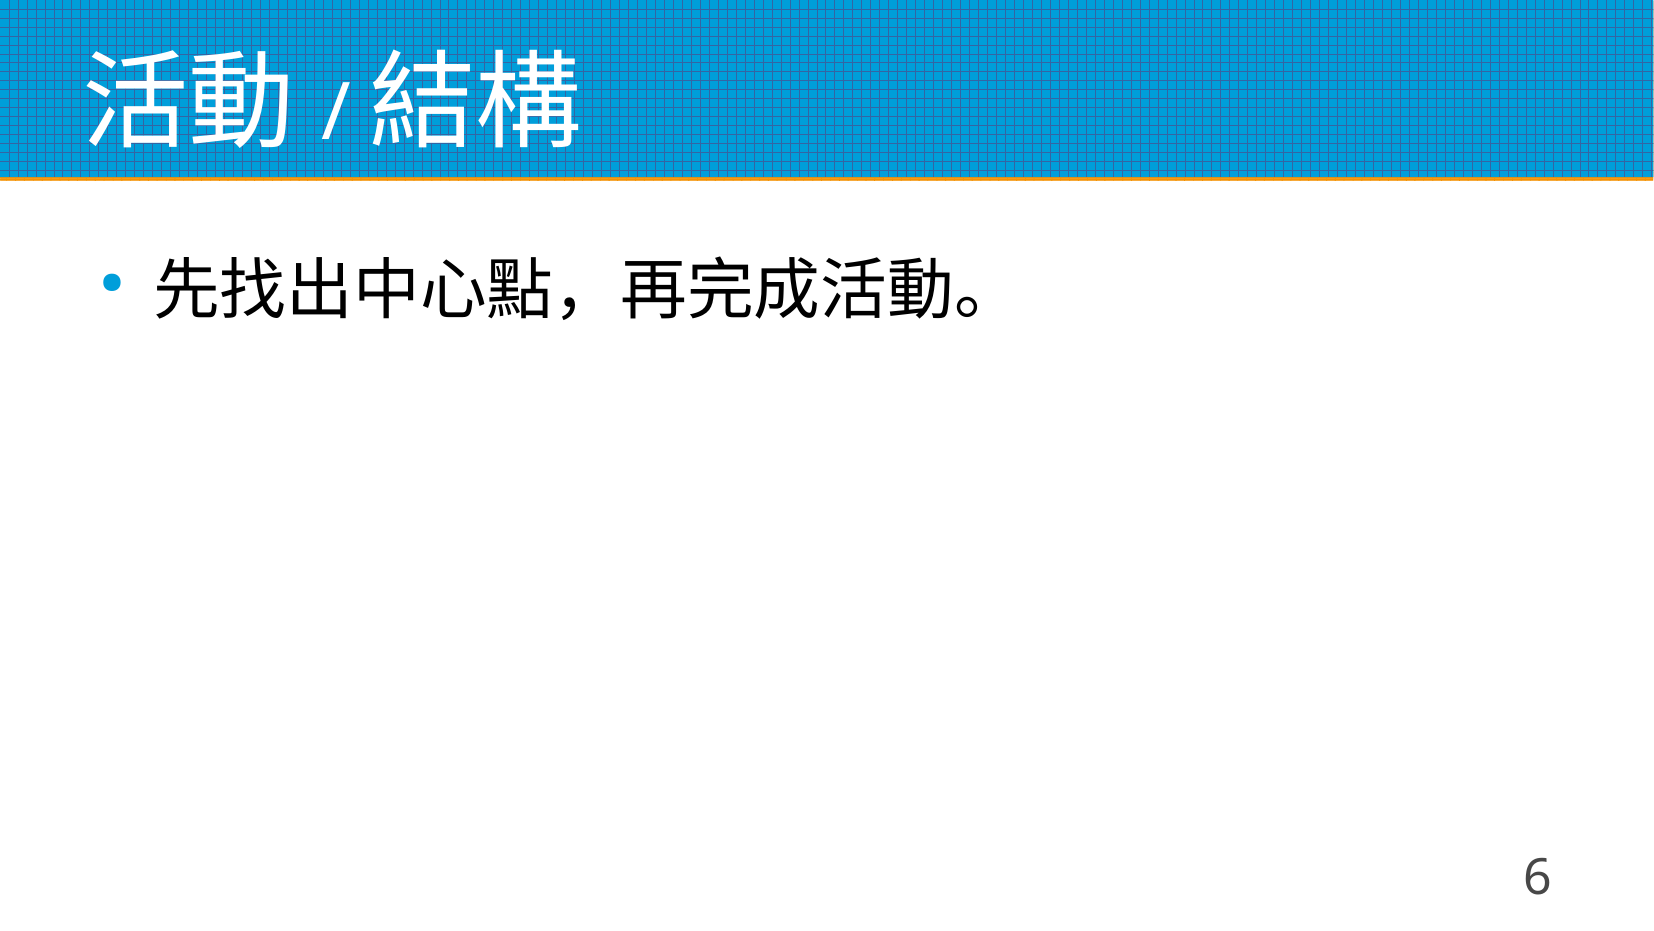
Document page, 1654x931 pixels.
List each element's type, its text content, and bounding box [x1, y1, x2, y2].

list 先找出中心點，再完成活動。 [82, 236, 1563, 811]
title 活動/結構 [82, 14, 1571, 171]
